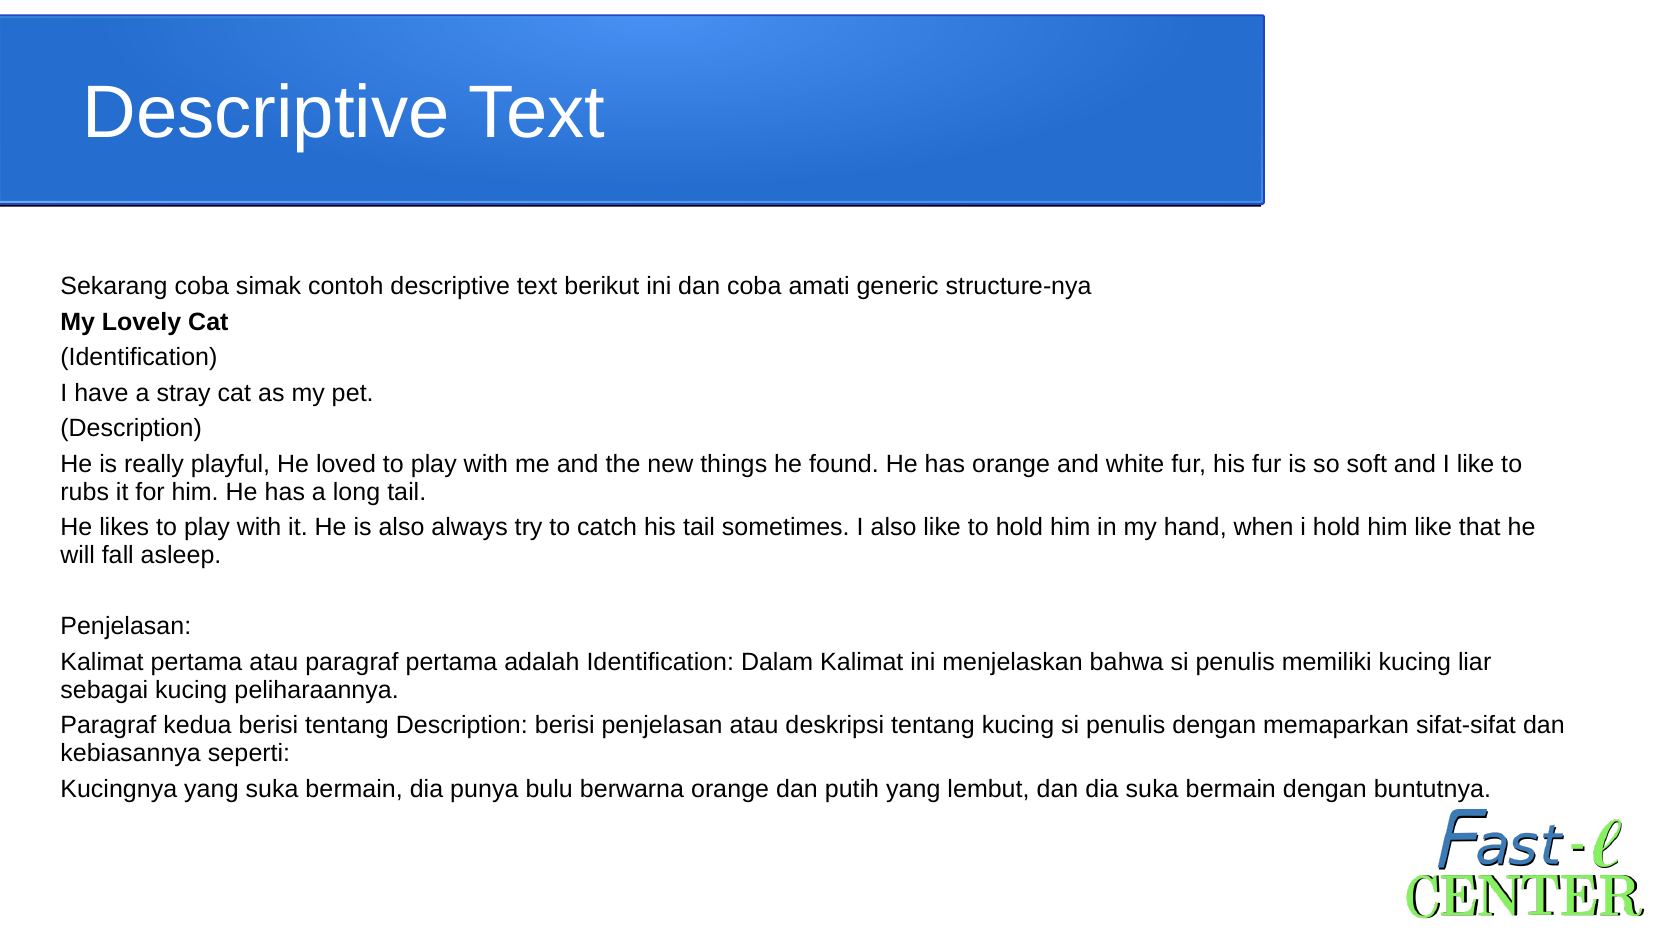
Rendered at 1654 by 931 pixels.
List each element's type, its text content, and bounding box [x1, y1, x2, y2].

title Descriptive Text [82, 35, 1235, 189]
text_box Sekarang coba simak contoh descriptive text berikut ini dan coba amati generic structure-nya My Lovely Cat (Identification) I have a stray cat as my pet. (Description) He is really playful, He loved to play with me and the new things he found. He has orange and white fur, his fur is so soft and I like to rubs it for him. He has a long tail. He likes to play with it. He is also always try to catch his tail sometimes. I also like to hold him in my hand, when i hold him like that he will fall asleep. Penjelasan: Kalimat pertama atau paragraf pertama adalah Identification: Dalam Kalimat ini menjelaskan bahwa si penulis memiliki kucing liar sebagai kucing peliharaannya. Paragraf kedua berisi tentang Description: berisi penjelasan atau deskripsi tentang kucing si penulis dengan memaparkan sifat-sifat dan kebiasannya seperti: Kucingnya yang suka bermain, dia punya bulu berwarna orange dan putih yang lembut, dan dia suka bermain dengan buntutnya. [45, 264, 1593, 846]
picture [1406, 809, 1645, 921]
